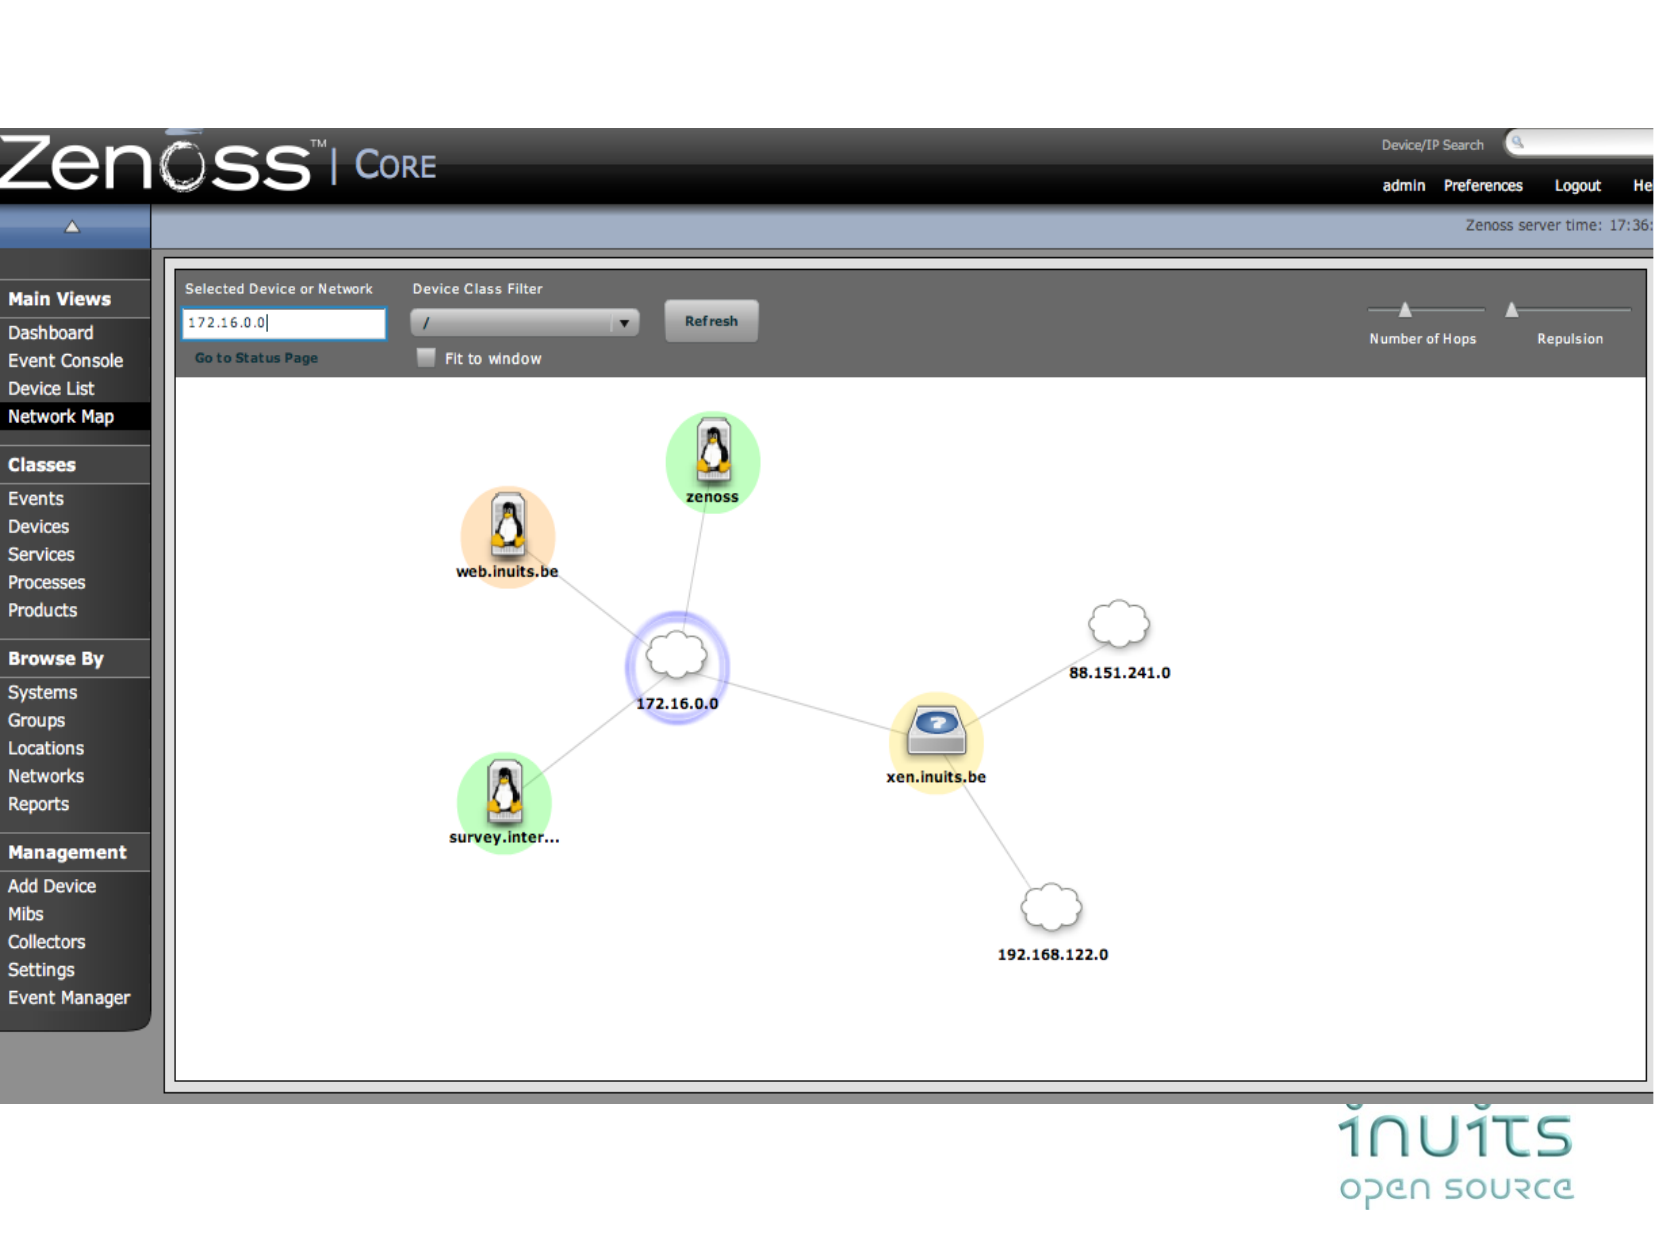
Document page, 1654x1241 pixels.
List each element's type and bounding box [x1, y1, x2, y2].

picture [0, 112, 1654, 1210]
